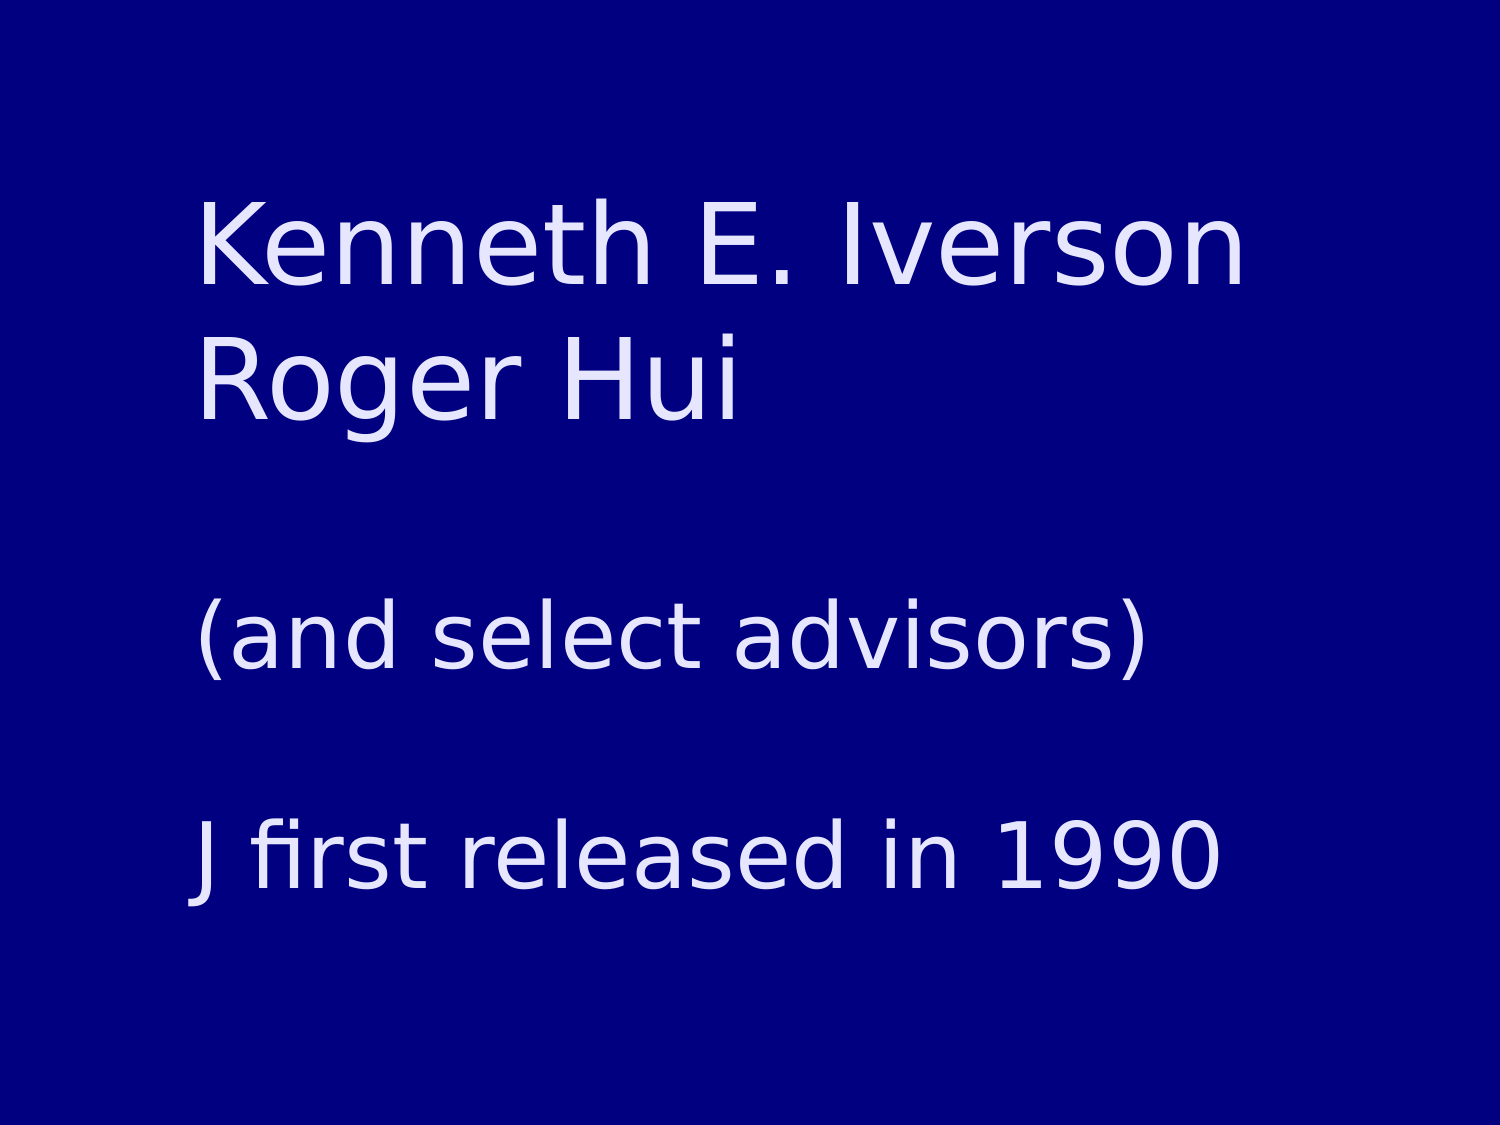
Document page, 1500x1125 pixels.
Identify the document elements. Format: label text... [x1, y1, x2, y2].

text_box Kenneth E. Iverson Roger Hui (and select advisors) J first released in 1990 [178, 164, 1456, 915]
